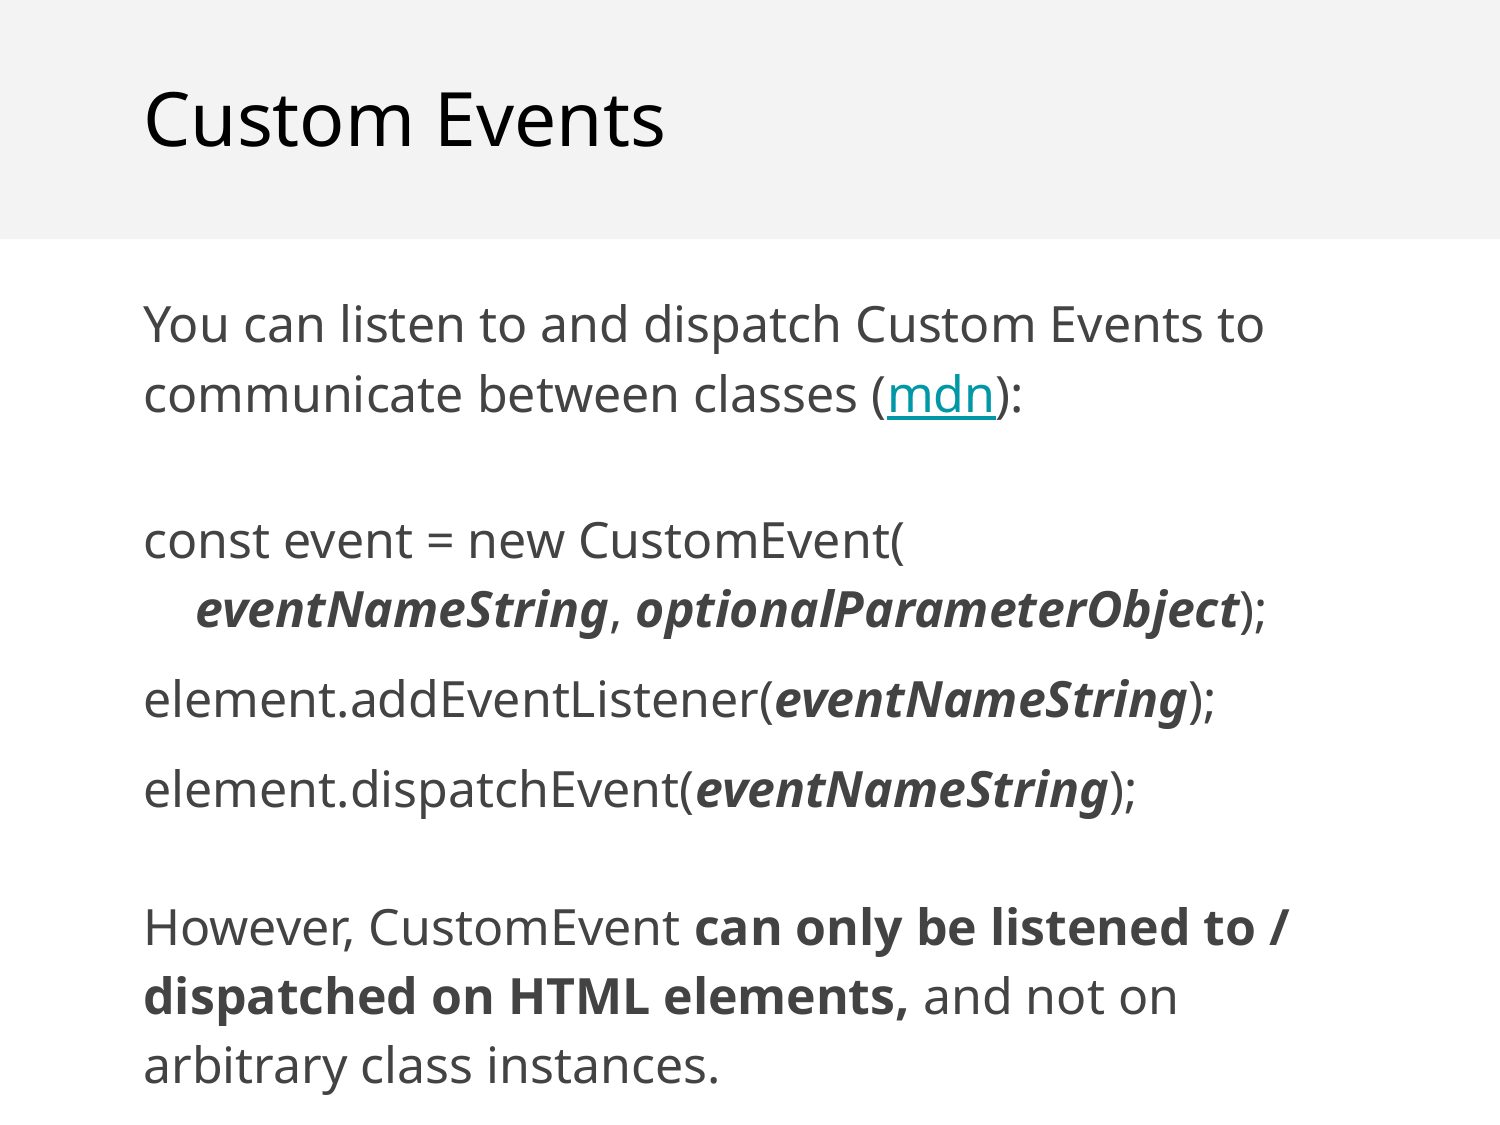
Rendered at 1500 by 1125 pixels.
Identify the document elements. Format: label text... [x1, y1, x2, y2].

list You can listen to and dispatch Custom Events to communicate between classes (mdn): const event = new CustomEvent( eventNameString, optionalParameterObject); element.addEventListener(eventNameString); element.dispatchEvent(eventNameString); However, CustomEvent can only be listened to / dispatched on HTML elements, and not on arbitrary class instances. [128, 268, 1372, 1081]
title Custom Events [128, 56, 1372, 183]
